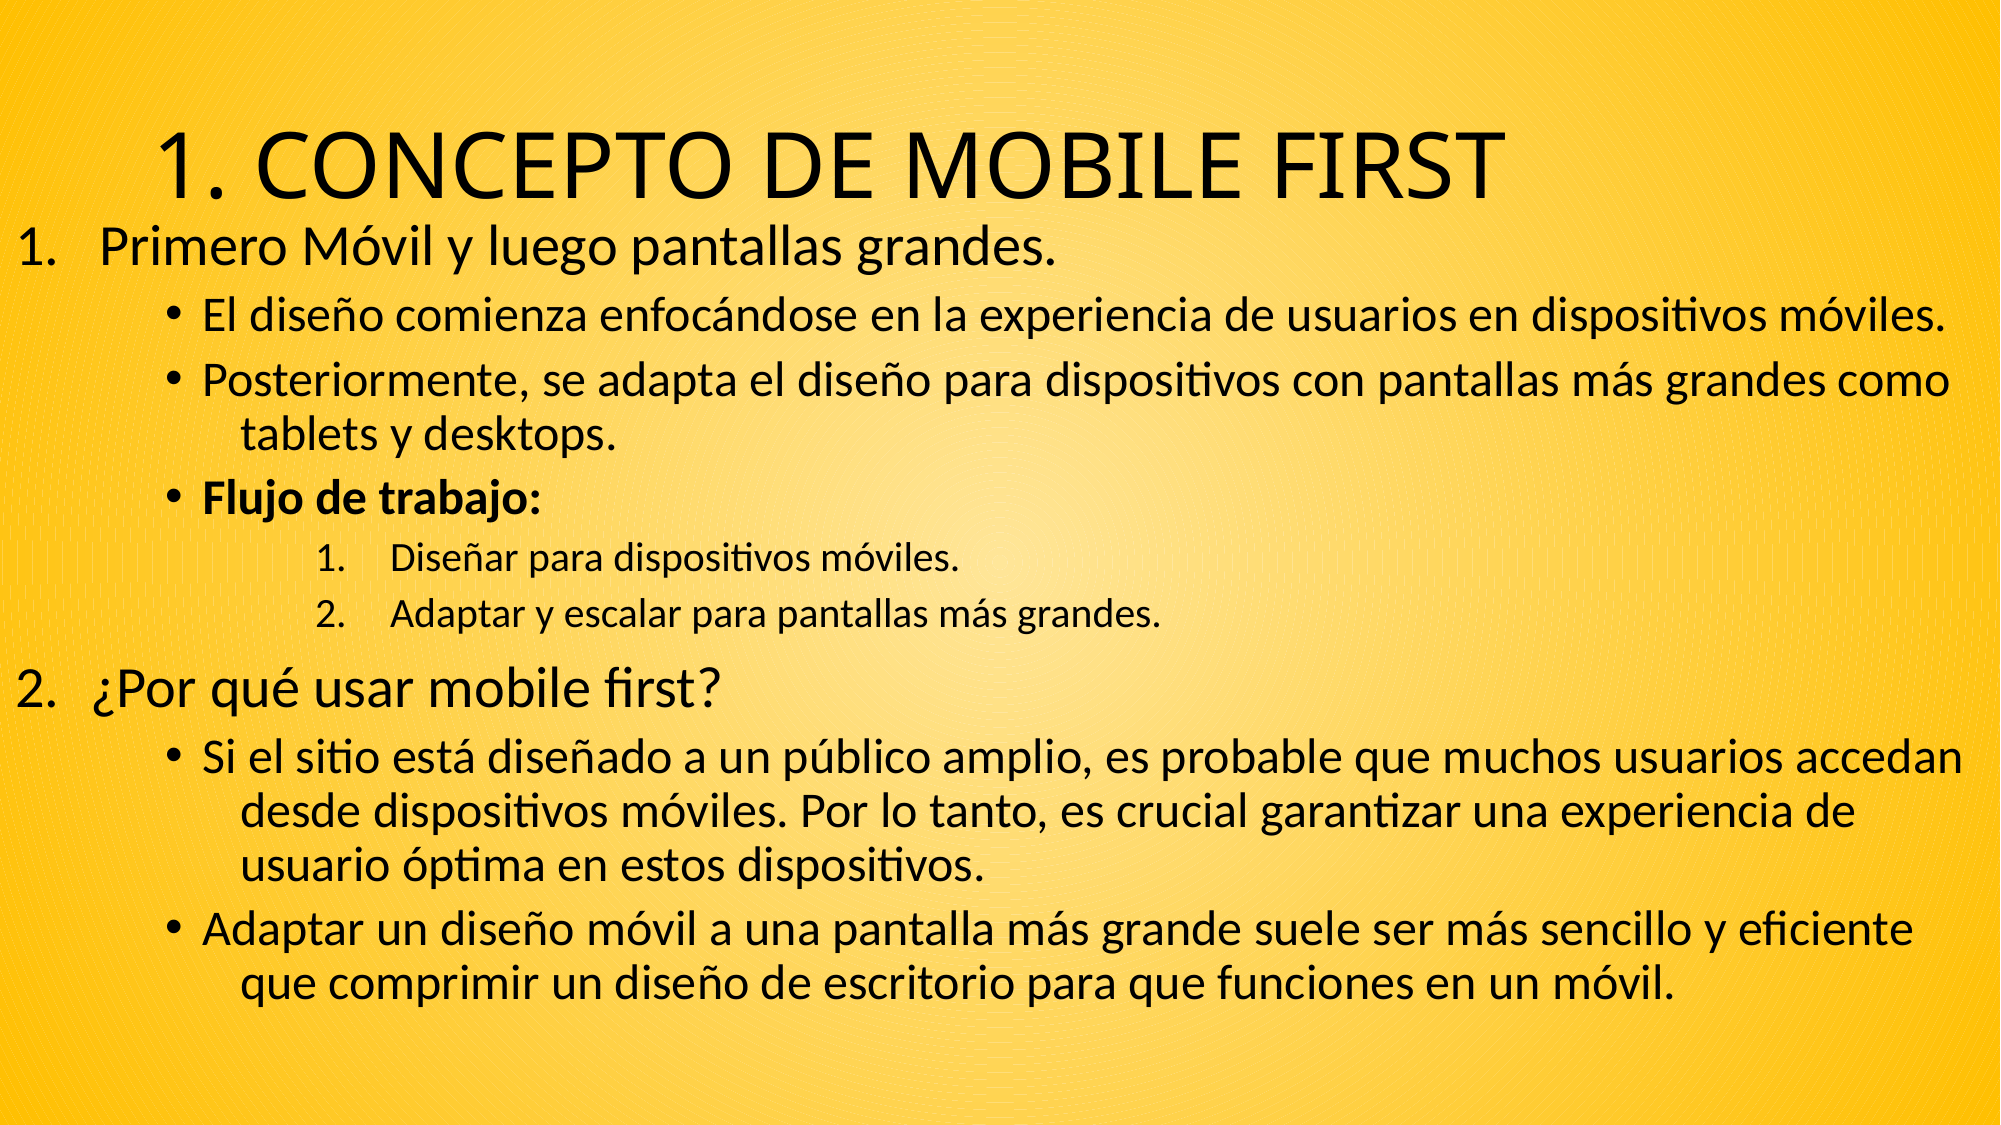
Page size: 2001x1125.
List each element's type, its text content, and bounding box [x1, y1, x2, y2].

title 1. CONCEPTO DE MOBILE FIRST [137, 59, 1863, 207]
list Primero Móvil y luego pantallas grandes. El diseño comienza enfocándose en la experiencia de usuarios en dispositivos móviles. Posteriormente, se adapta el diseño para dispositivos con pantallas más grandes como tablets y desktops. Flujo de trabajo: Diseñar para dispositivos móviles. Adaptar y escalar para pantallas más grandes. ¿Por qué usar mobile first? Si el sitio está diseñado a un público amplio, es probable que muchos usuarios accedan desde dispositivos móviles. Por lo tanto, es crucial garantizar una experiencia de usuario óptima en estos dispositivos. Adaptar un diseño móvil a una pantalla más grande suele ser más sencillo y eficiente que comprimir un diseño de escritorio para que funciones en un móvil. [0, 207, 2000, 1125]
